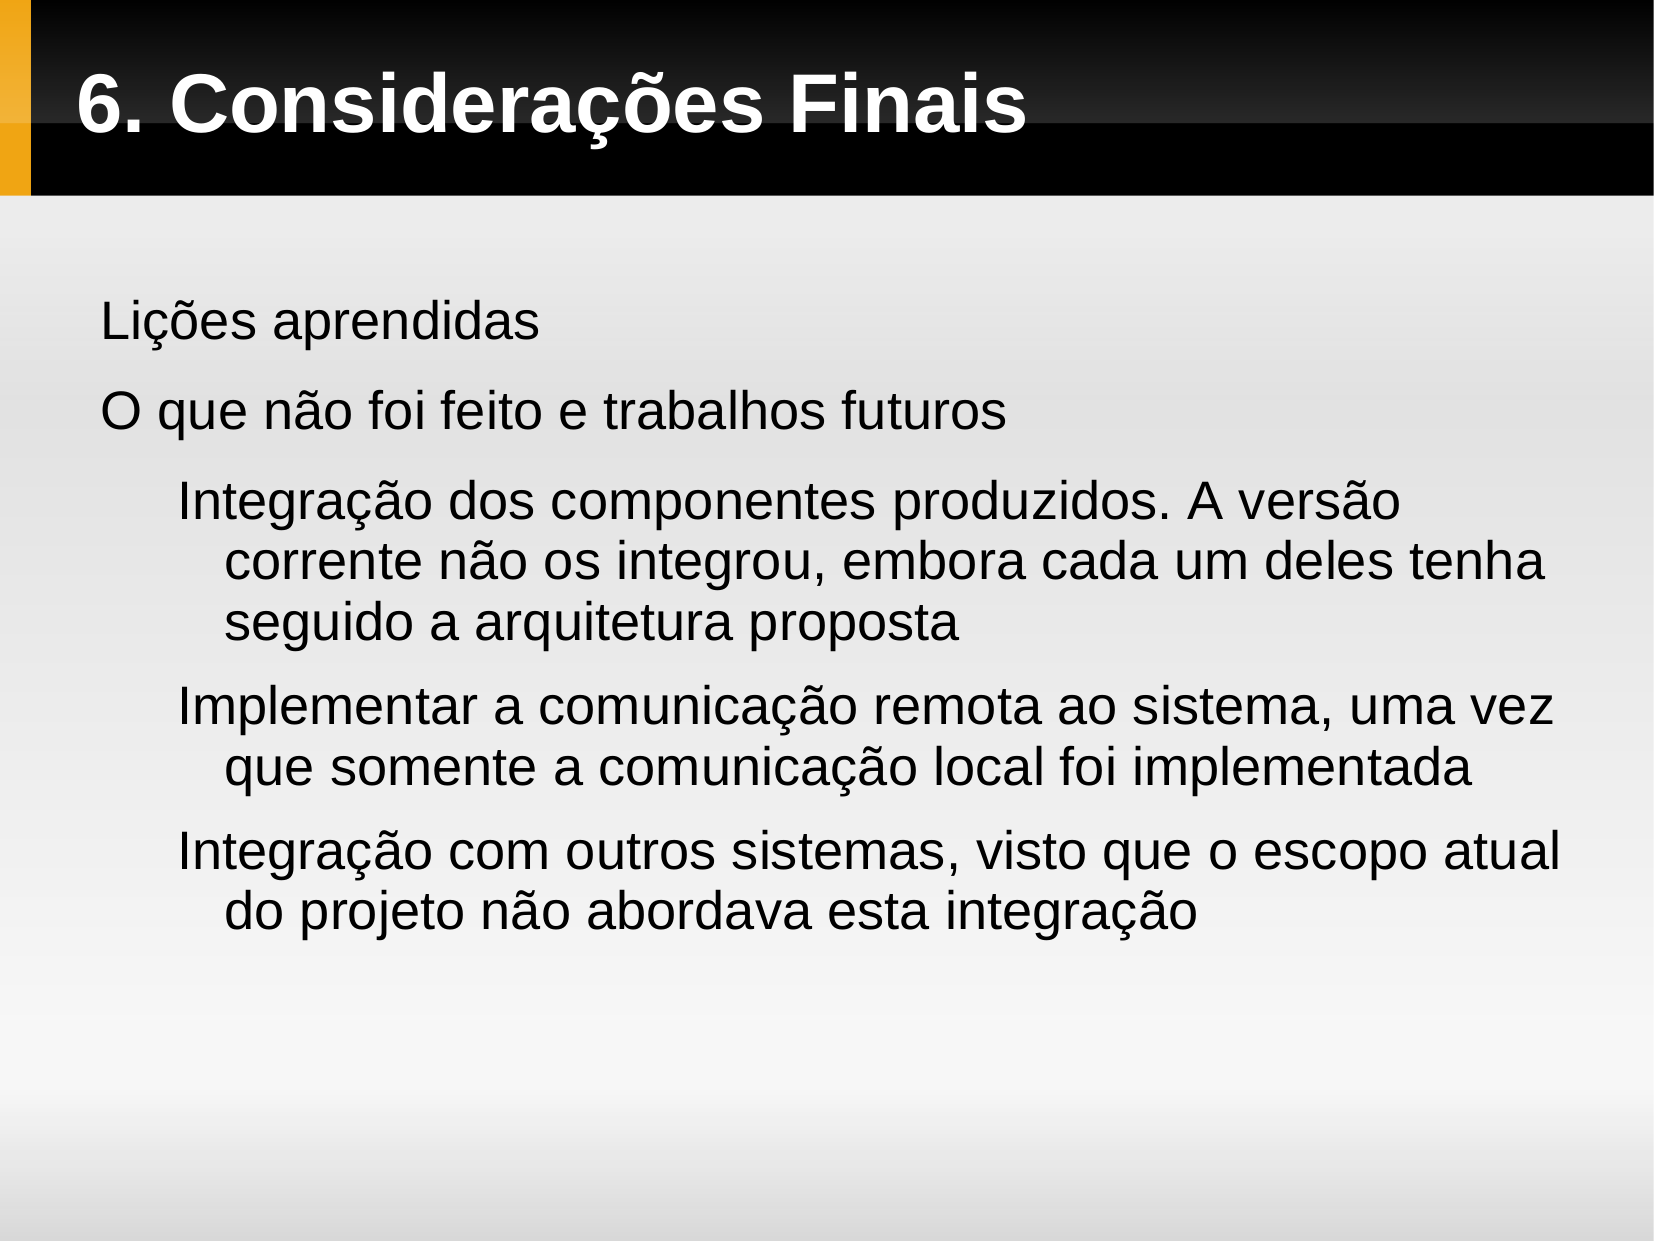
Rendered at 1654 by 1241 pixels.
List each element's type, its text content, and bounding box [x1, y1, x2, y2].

picture [0, 0, 1654, 1241]
list Lições aprendidas O que não foi feito e trabalhos futuros Integração dos componentes produzidos. A versão corrente não os integrou, embora cada um deles tenha seguido a arquitetura proposta Implementar a comunicação remota ao sistema, uma vez que somente a comunicação local foi implementada Integração com outros sistemas, visto que o escopo atual do projeto não abordava esta integração [82, 290, 1571, 1109]
title 6. Considerações Finais [76, 0, 1565, 208]
